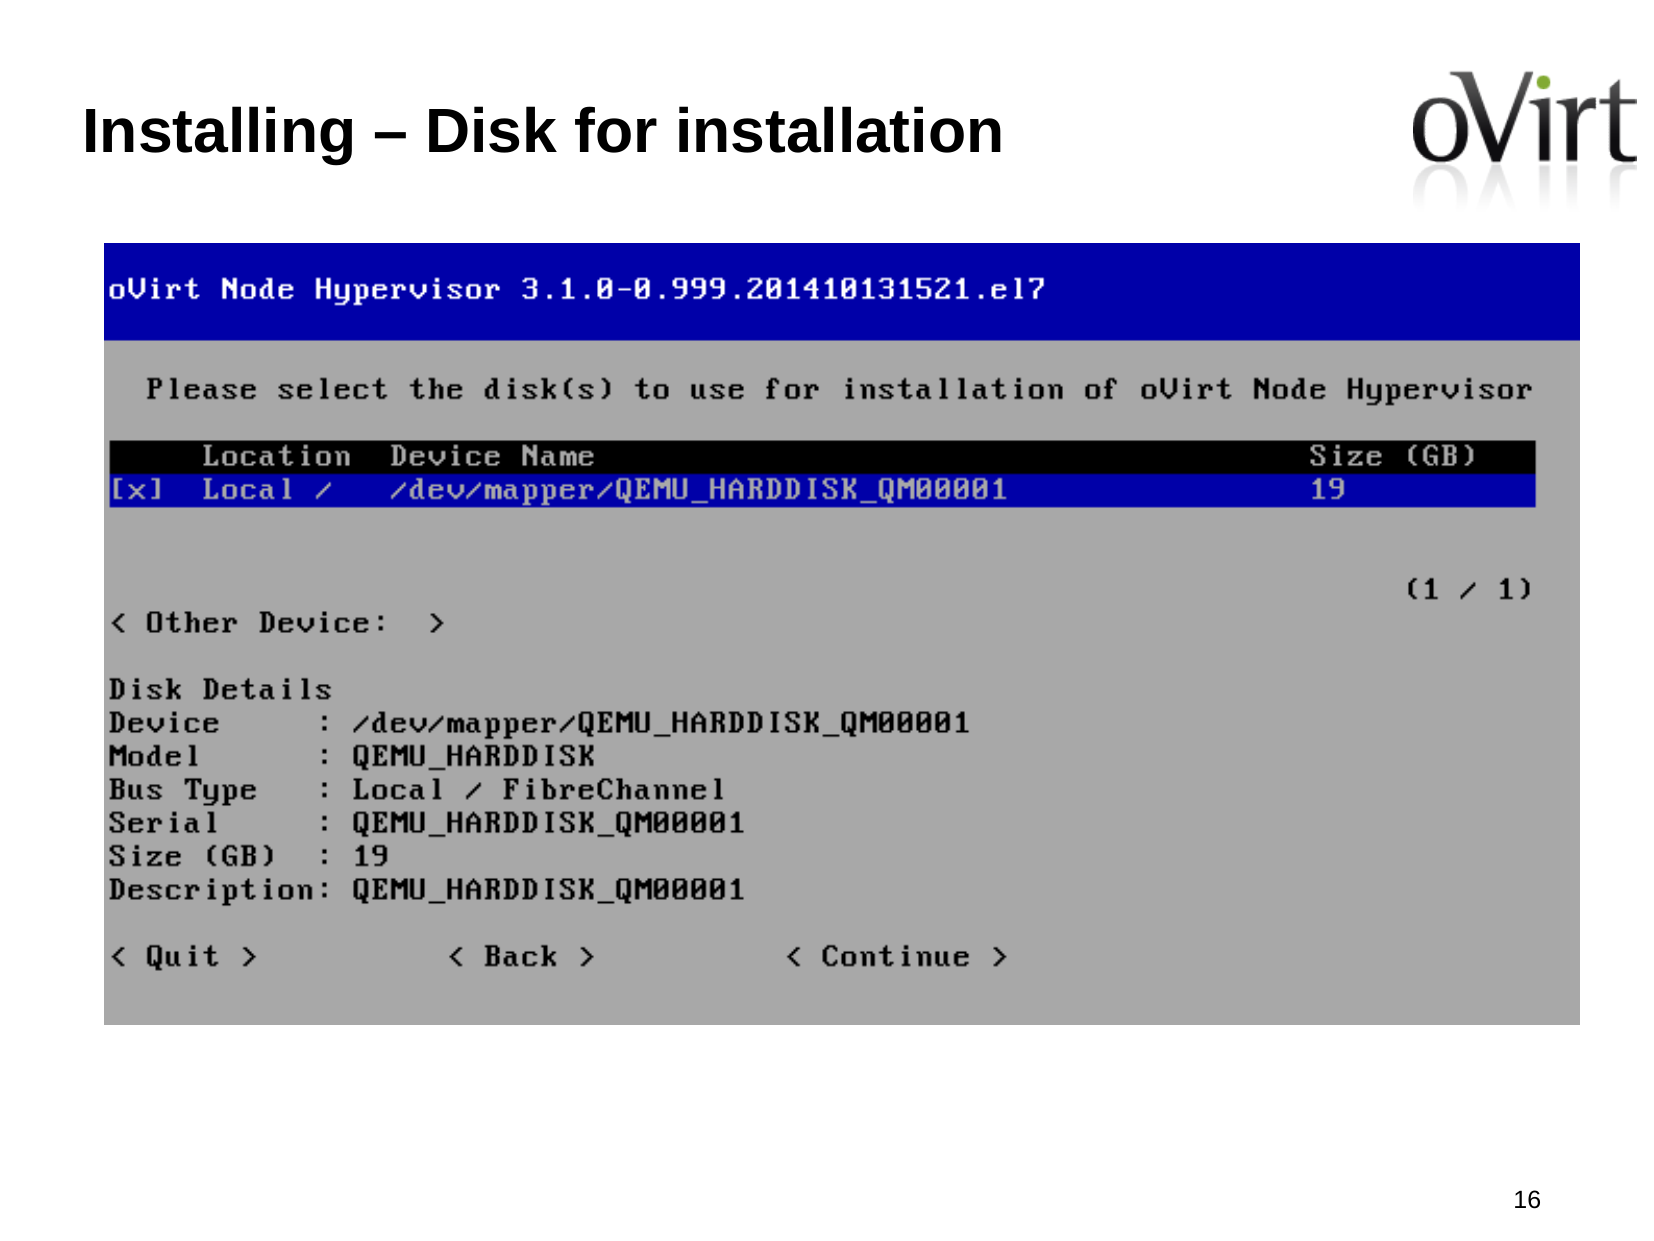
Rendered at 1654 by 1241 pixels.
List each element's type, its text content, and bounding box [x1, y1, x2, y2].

picture [1413, 63, 1637, 212]
picture [104, 243, 1580, 1025]
title Installing – Disk for installation [82, 37, 1303, 226]
